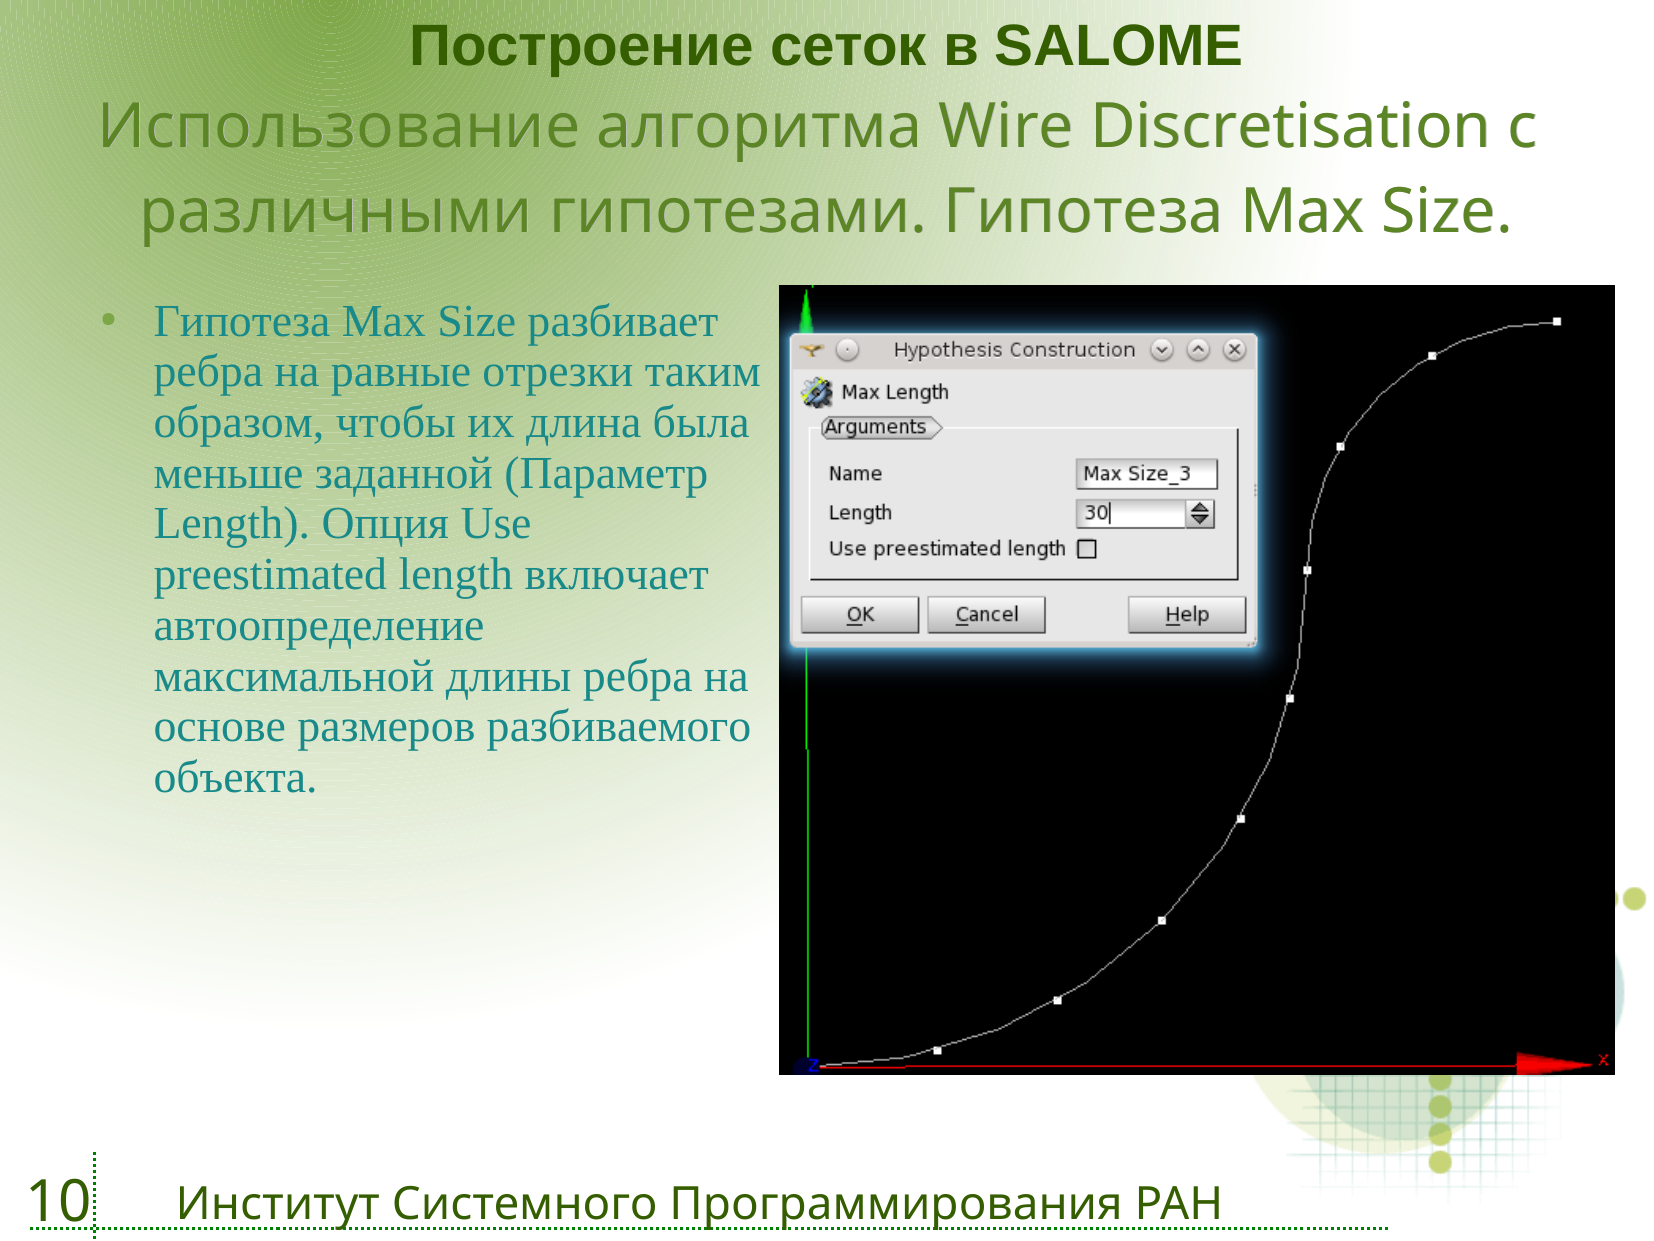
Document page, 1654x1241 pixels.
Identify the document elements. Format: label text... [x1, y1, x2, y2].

list Гипотеза Max Size разбивает ребра на равные отрезки таким образом, чтобы их длина была меньше заданной (Параметр Length). Опция Use preestimated length включает автоопределение максимальной длины ребра на основе размеров разбиваемого объекта. [82, 295, 768, 1000]
title Использование алгоритма Wire Discretisation c различными гипотезами. Гипотеза Max Size. [0, 88, 1654, 242]
picture [779, 285, 1654, 1211]
